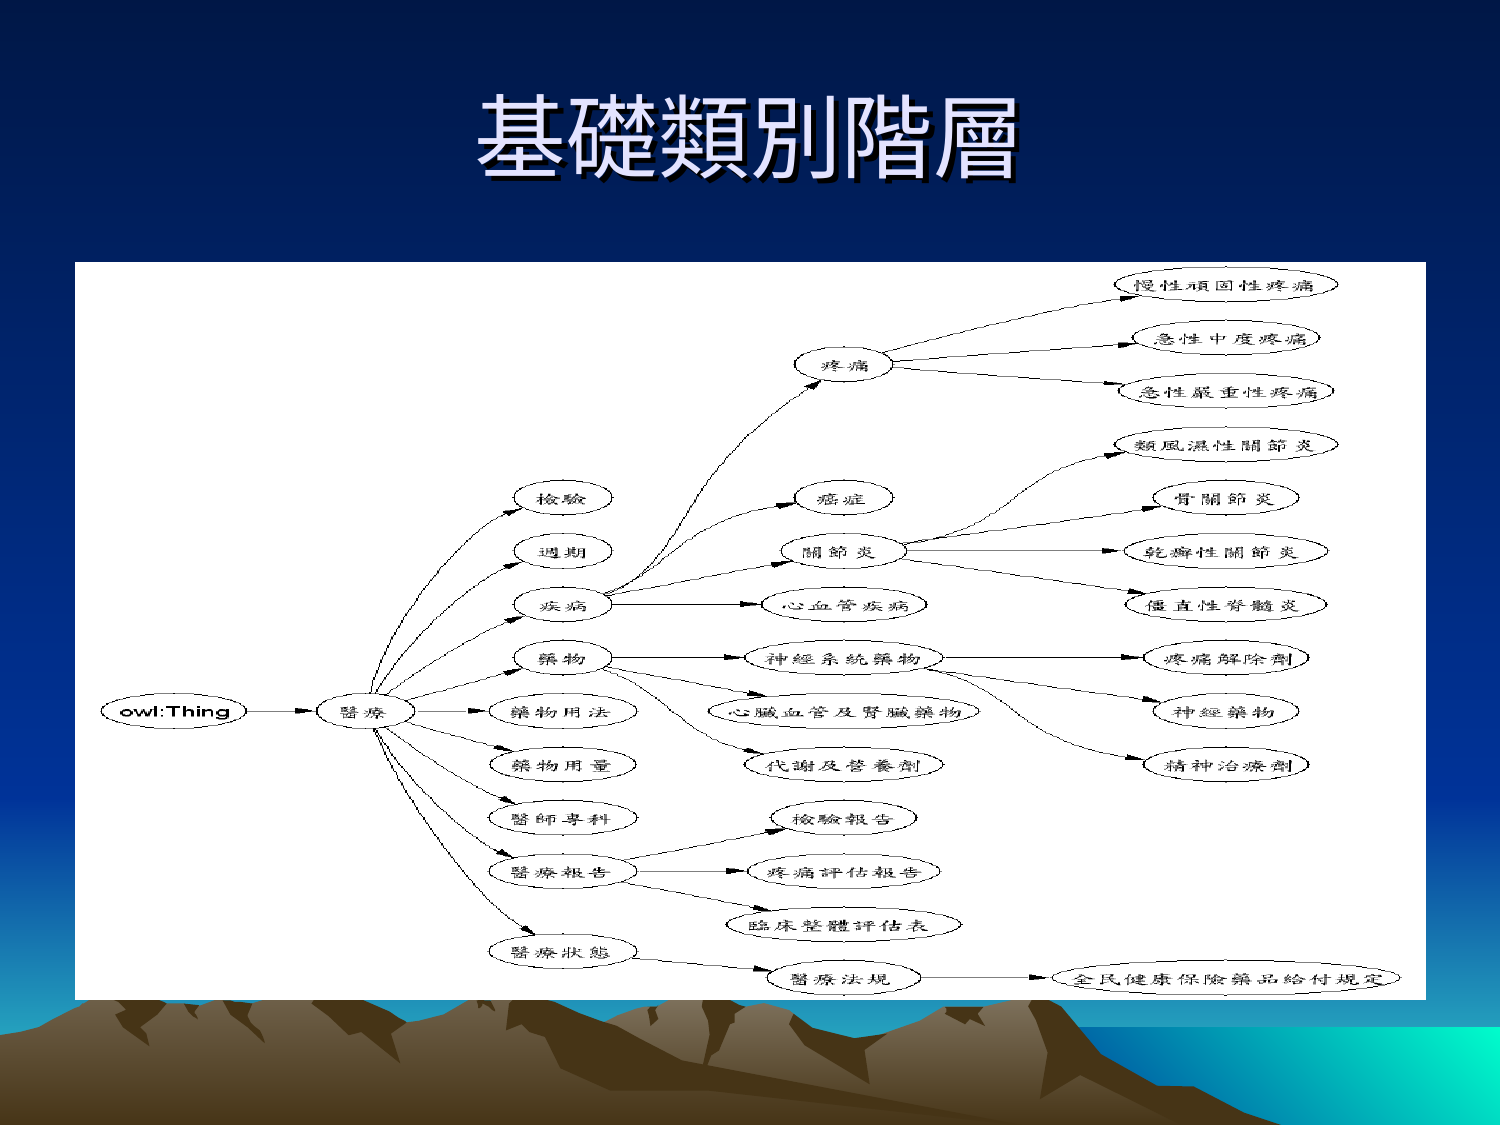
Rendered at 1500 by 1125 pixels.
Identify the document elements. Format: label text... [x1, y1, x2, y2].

picture [75, 262, 1426, 1000]
title 基礎類別階層 [75, 37, 1426, 225]
